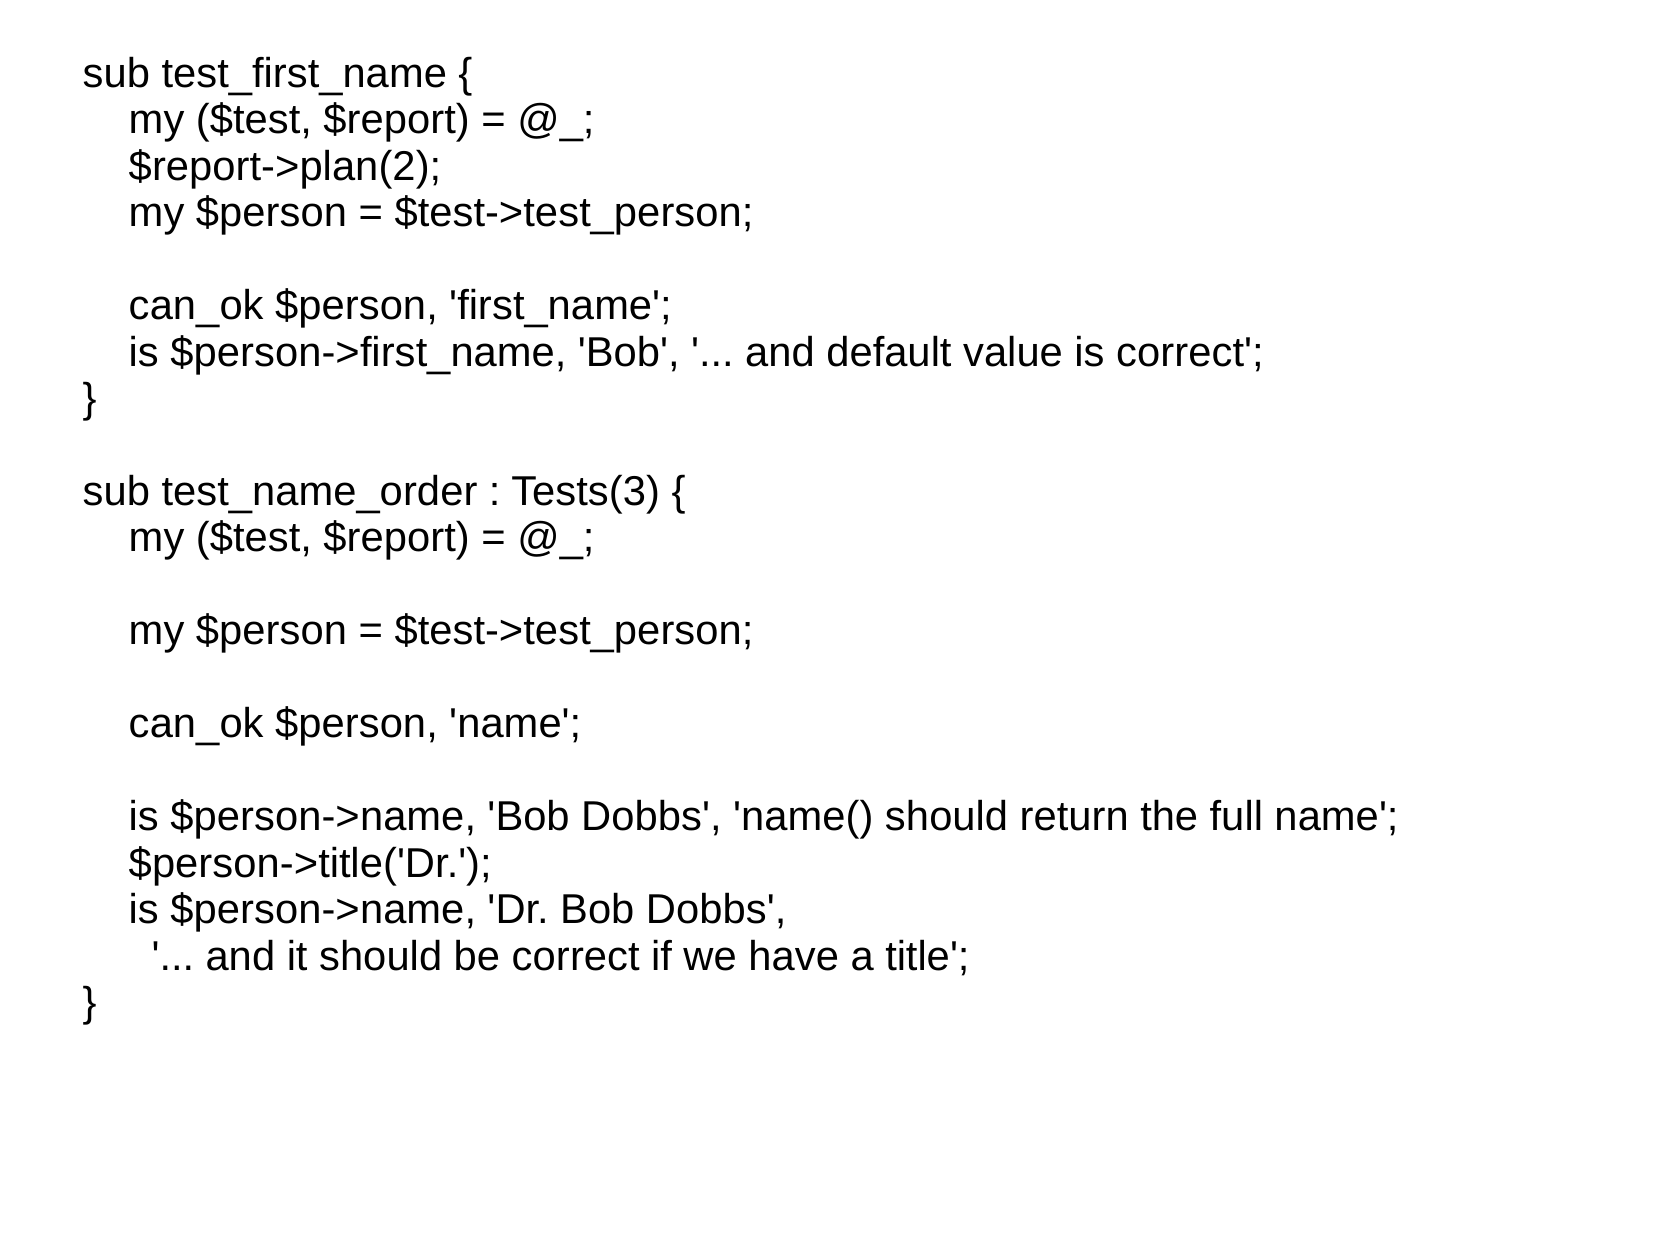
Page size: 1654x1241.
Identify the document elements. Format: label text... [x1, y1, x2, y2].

subtitle sub test_first_name { my ($test, $report) = @_; $report->plan(2); my $person = $test->test_person; can_ok $person, 'first_name'; is $person->first_name, 'Bob', '... and default value is correct'; } sub test_name_order : Tests(3) { my ($test, $report) = @_; my $person = $test->test_person; can_ok $person, 'name'; is $person->name, 'Bob Dobbs', 'name() should return the full name'; $person->title('Dr.'); is $person->name, 'Dr. Bob Dobbs', '... and it should be correct if we have a title'; } [82, 49, 1571, 1131]
